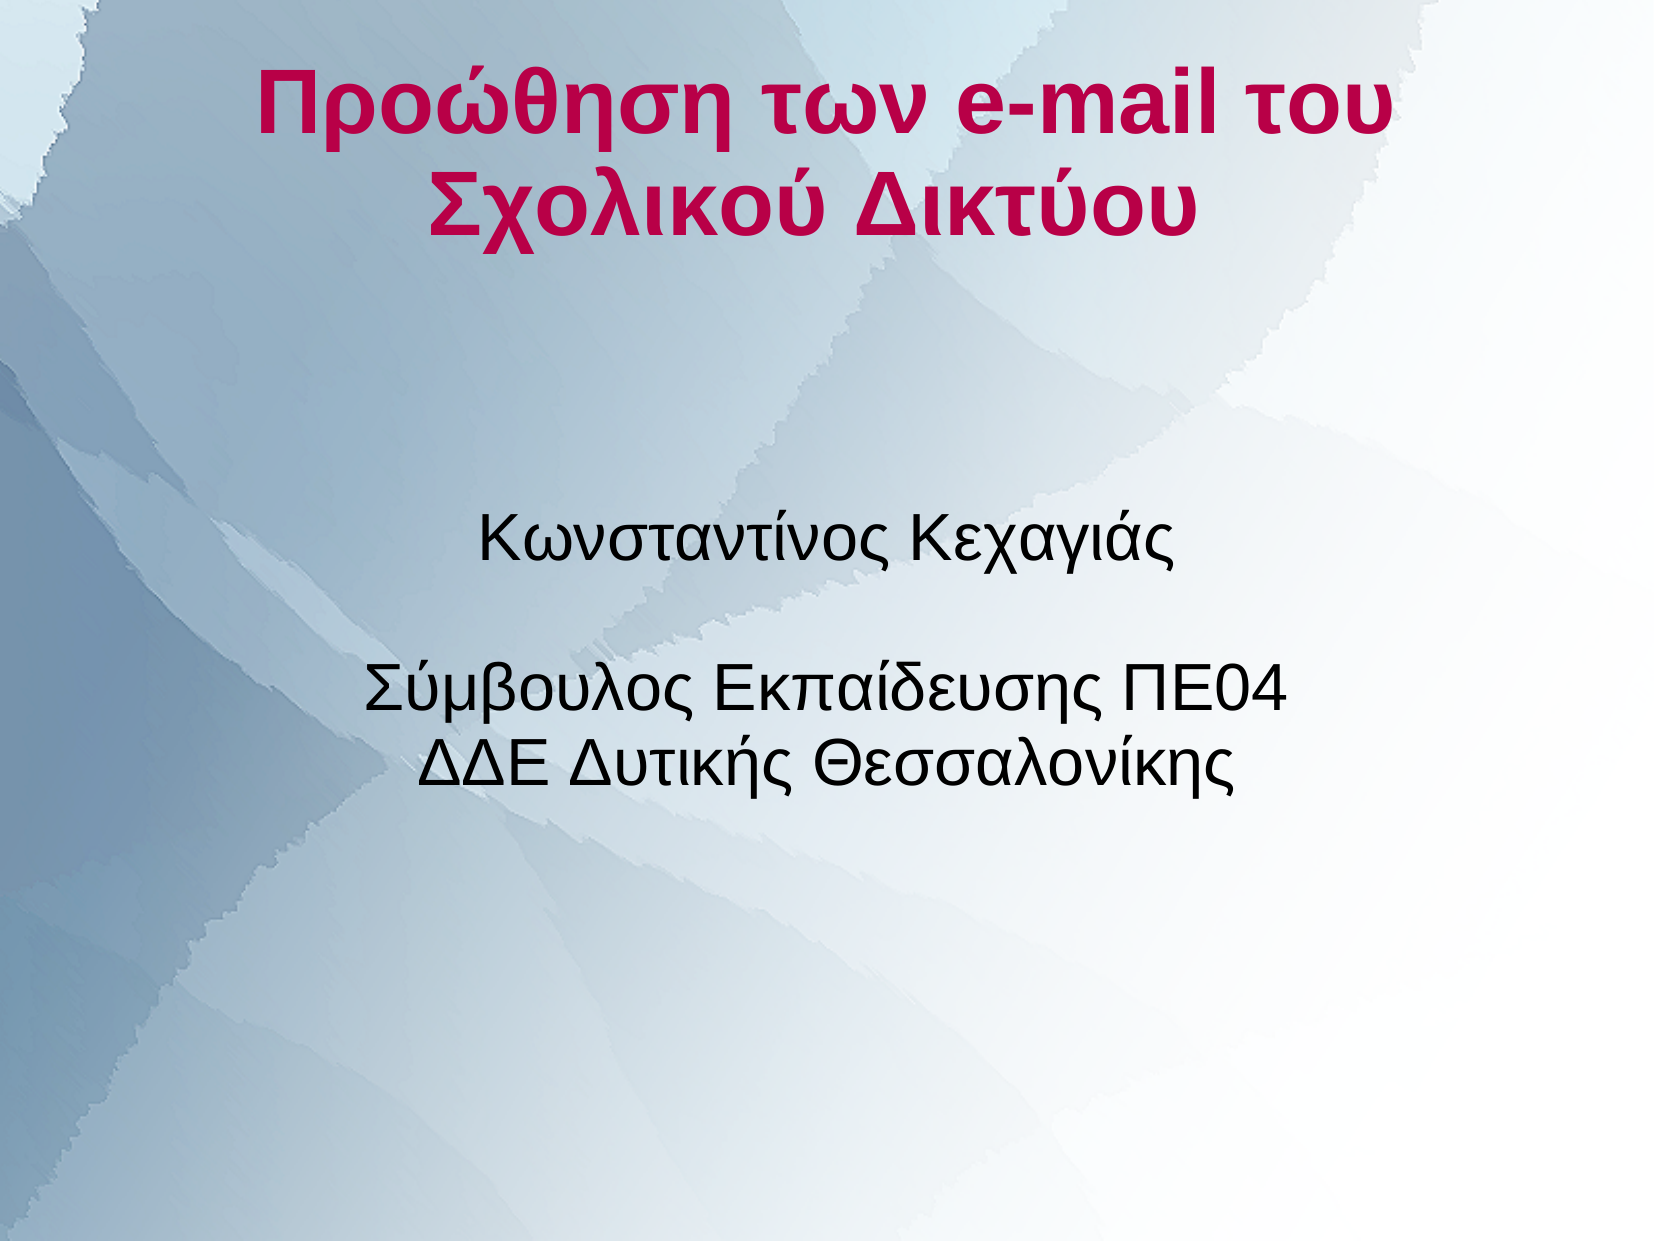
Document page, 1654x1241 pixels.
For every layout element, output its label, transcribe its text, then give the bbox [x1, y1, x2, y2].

subtitle Κωνσταντίνος Κεχαγιάς Σύμβουλος Εκπαίδευσης ΠΕ04 ΔΔΕ Δυτικής Θεσσαλονίκης [82, 290, 1571, 1010]
picture [0, 0, 1654, 1241]
title Προώθηση των e-mail του Σχολικού Δικτύου [82, 49, 1571, 257]
